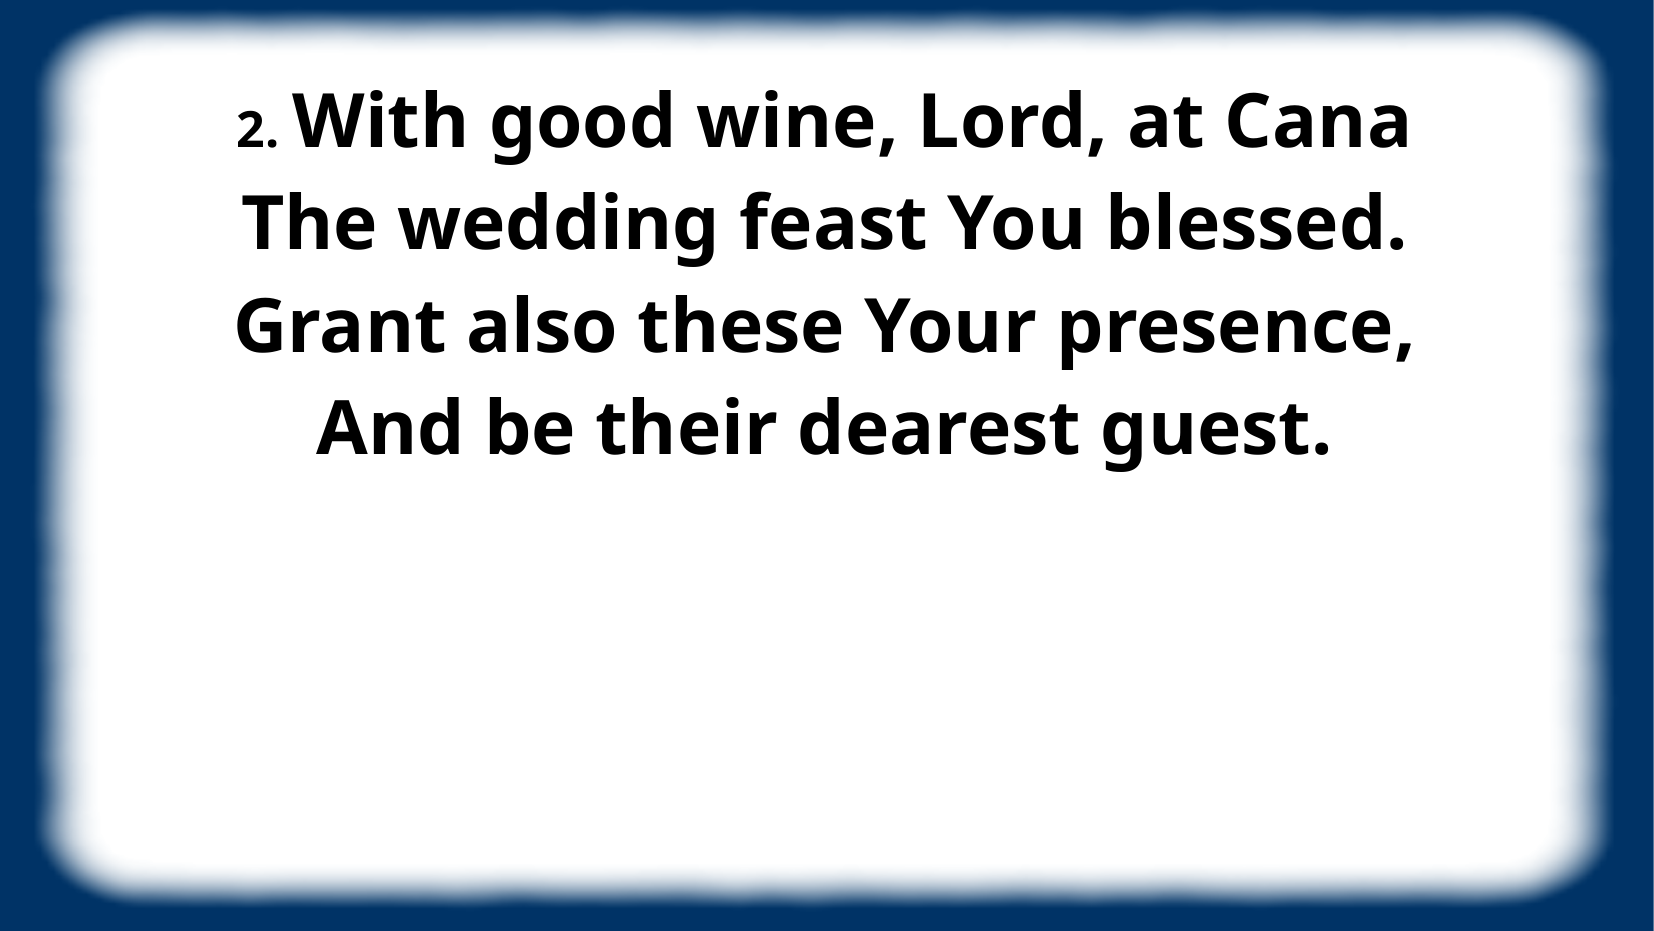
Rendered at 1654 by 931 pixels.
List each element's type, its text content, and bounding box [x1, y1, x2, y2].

text_box 2. With good wine, Lord, at Cana The wedding feast You blessed. Grant also these Your presence, And be their dearest guest. [105, 60, 1546, 475]
picture [0, 0, 1654, 931]
